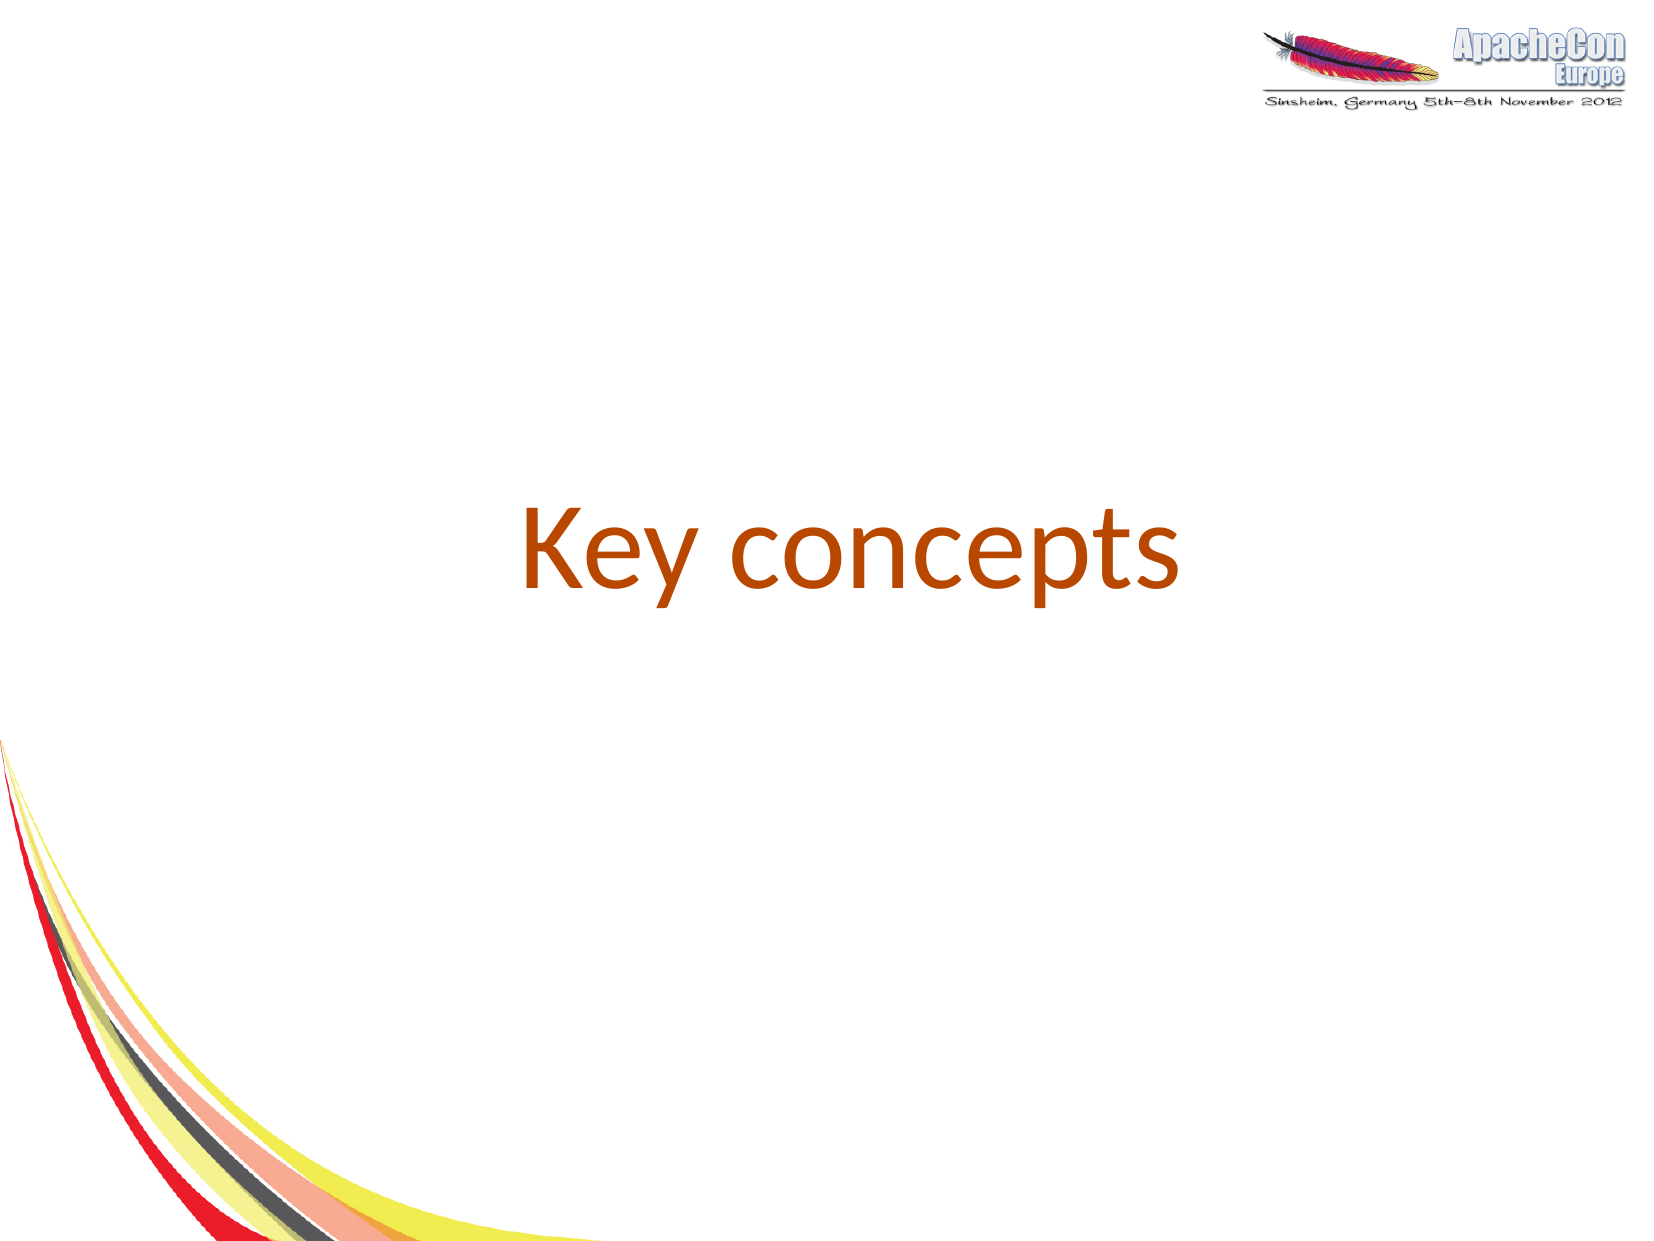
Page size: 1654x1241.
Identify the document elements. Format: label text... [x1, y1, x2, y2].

picture [0, 0, 1654, 1241]
list Key concepts [171, 495, 1531, 692]
